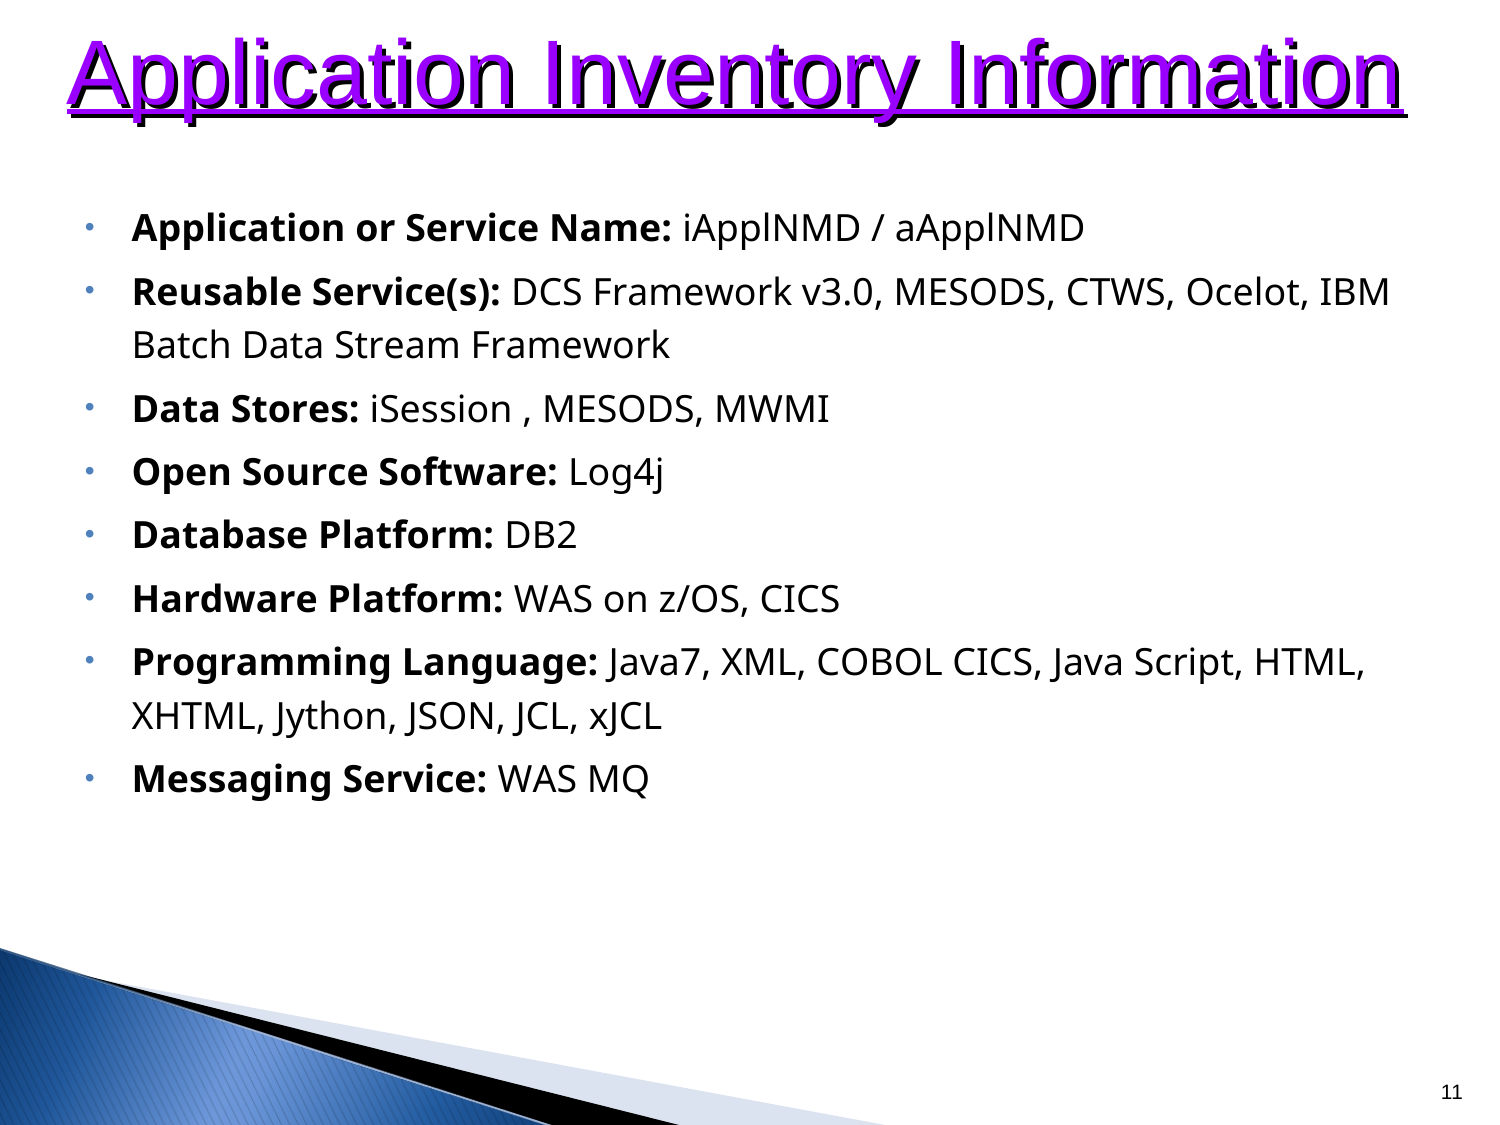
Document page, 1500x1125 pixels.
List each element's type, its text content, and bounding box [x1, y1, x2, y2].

text_box <number> [1418, 1051, 1479, 1112]
text_box Application Inventory Information [0, 5, 1486, 240]
text_box Application or Service Name: iApplNMD / aApplNMD Reusable Service(s): DCS Framework v3.0, MESODS, CTWS, Ocelot, IBM Batch Data Stream Framework Data Stores: iSession , MESODS, MWMI Open Source Software: Log4j Database Platform: DB2 Hardware Platform: WAS on z/OS, CICS Programming Language: Java7, XML, COBOL CICS, Java Script, HTML, XHTML, Jython, JSON, JCL, xJCL Messaging Service: WAS MQ [70, 240, 1421, 1038]
picture [0, 947, 558, 1125]
